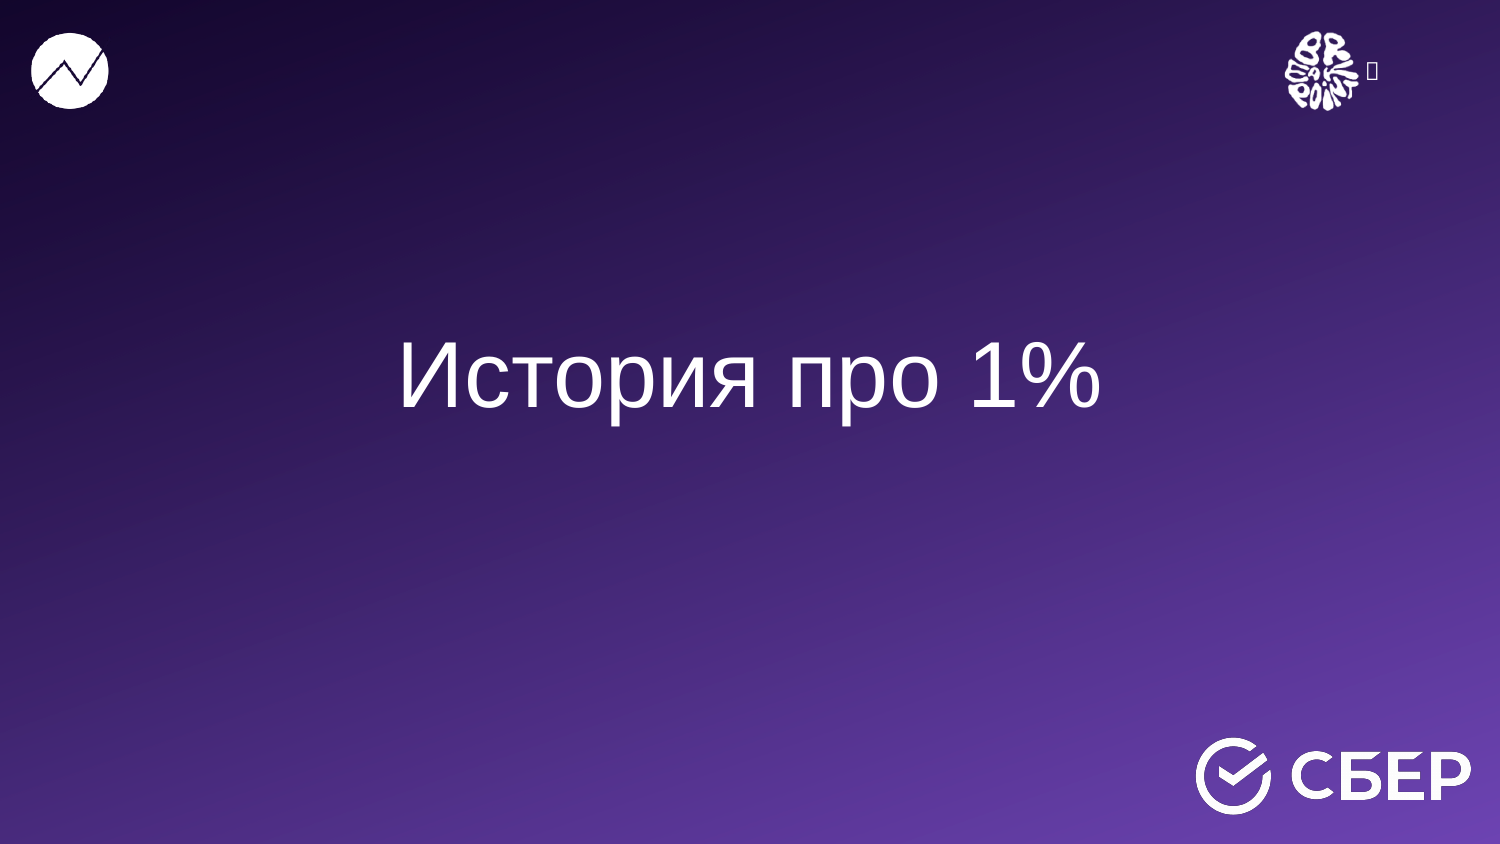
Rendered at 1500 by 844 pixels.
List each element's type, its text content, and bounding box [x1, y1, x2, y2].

picture [0, 0, 1500, 844]
title История про 1% [187, 138, 1313, 432]
text_box 🐙 [1364, 36, 1489, 107]
